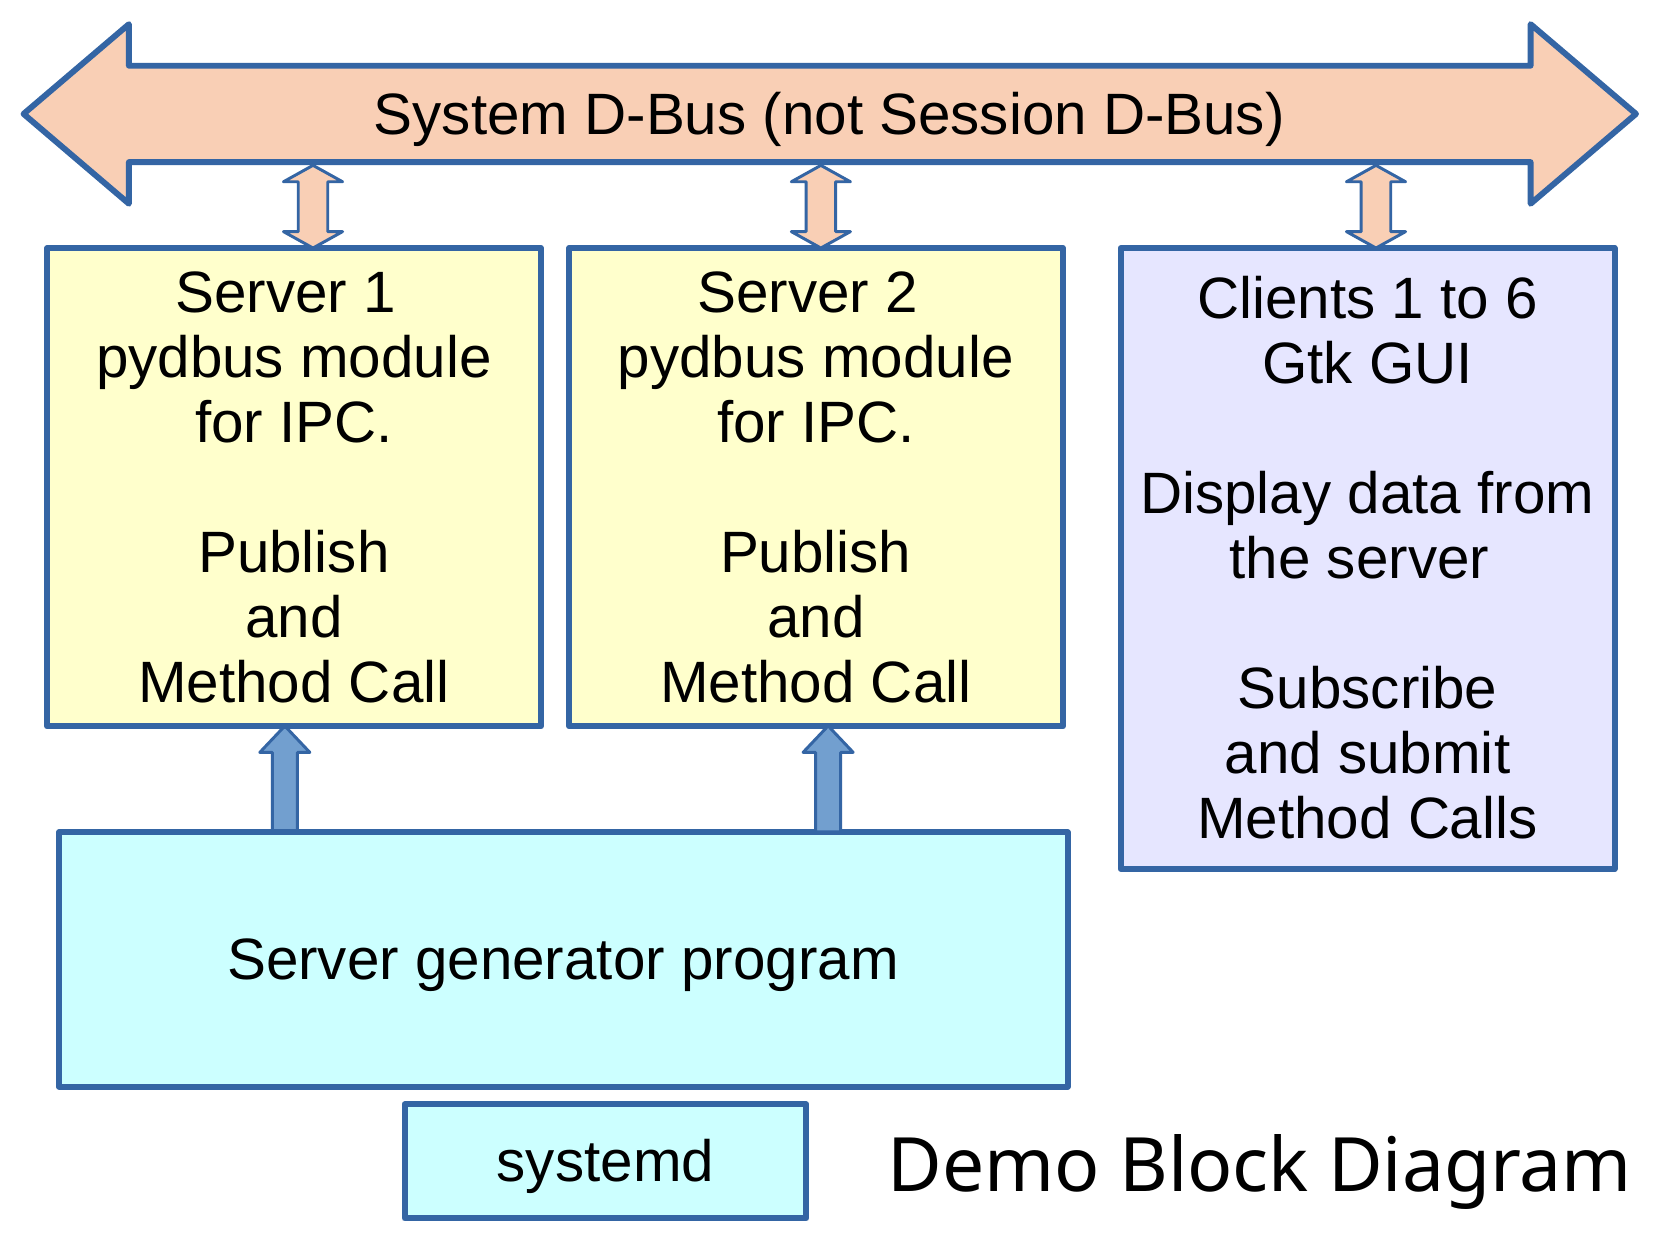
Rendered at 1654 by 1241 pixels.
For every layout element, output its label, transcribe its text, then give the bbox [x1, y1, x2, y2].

text_box [803, 725, 854, 832]
text_box [283, 165, 343, 249]
text_box System D-Bus (not Session D-Bus) [23, 24, 1637, 204]
text_box Server 2 pydbus module for IPC. Publish and Method Call [569, 247, 1063, 727]
text_box Server 1 pydbus module for IPC. Publish and Method Call [47, 247, 541, 727]
text_box systemd [404, 1104, 807, 1219]
text_box Server generator program [59, 832, 1068, 1087]
text_box [791, 165, 851, 249]
text_box [1346, 165, 1406, 249]
text_box Clients 1 to 6 Gtk GUI Display data from the server Subscribe and submit Method Calls [1120, 248, 1615, 869]
text_box Demo Block Diagram [880, 1110, 1633, 1215]
text_box [259, 727, 310, 832]
